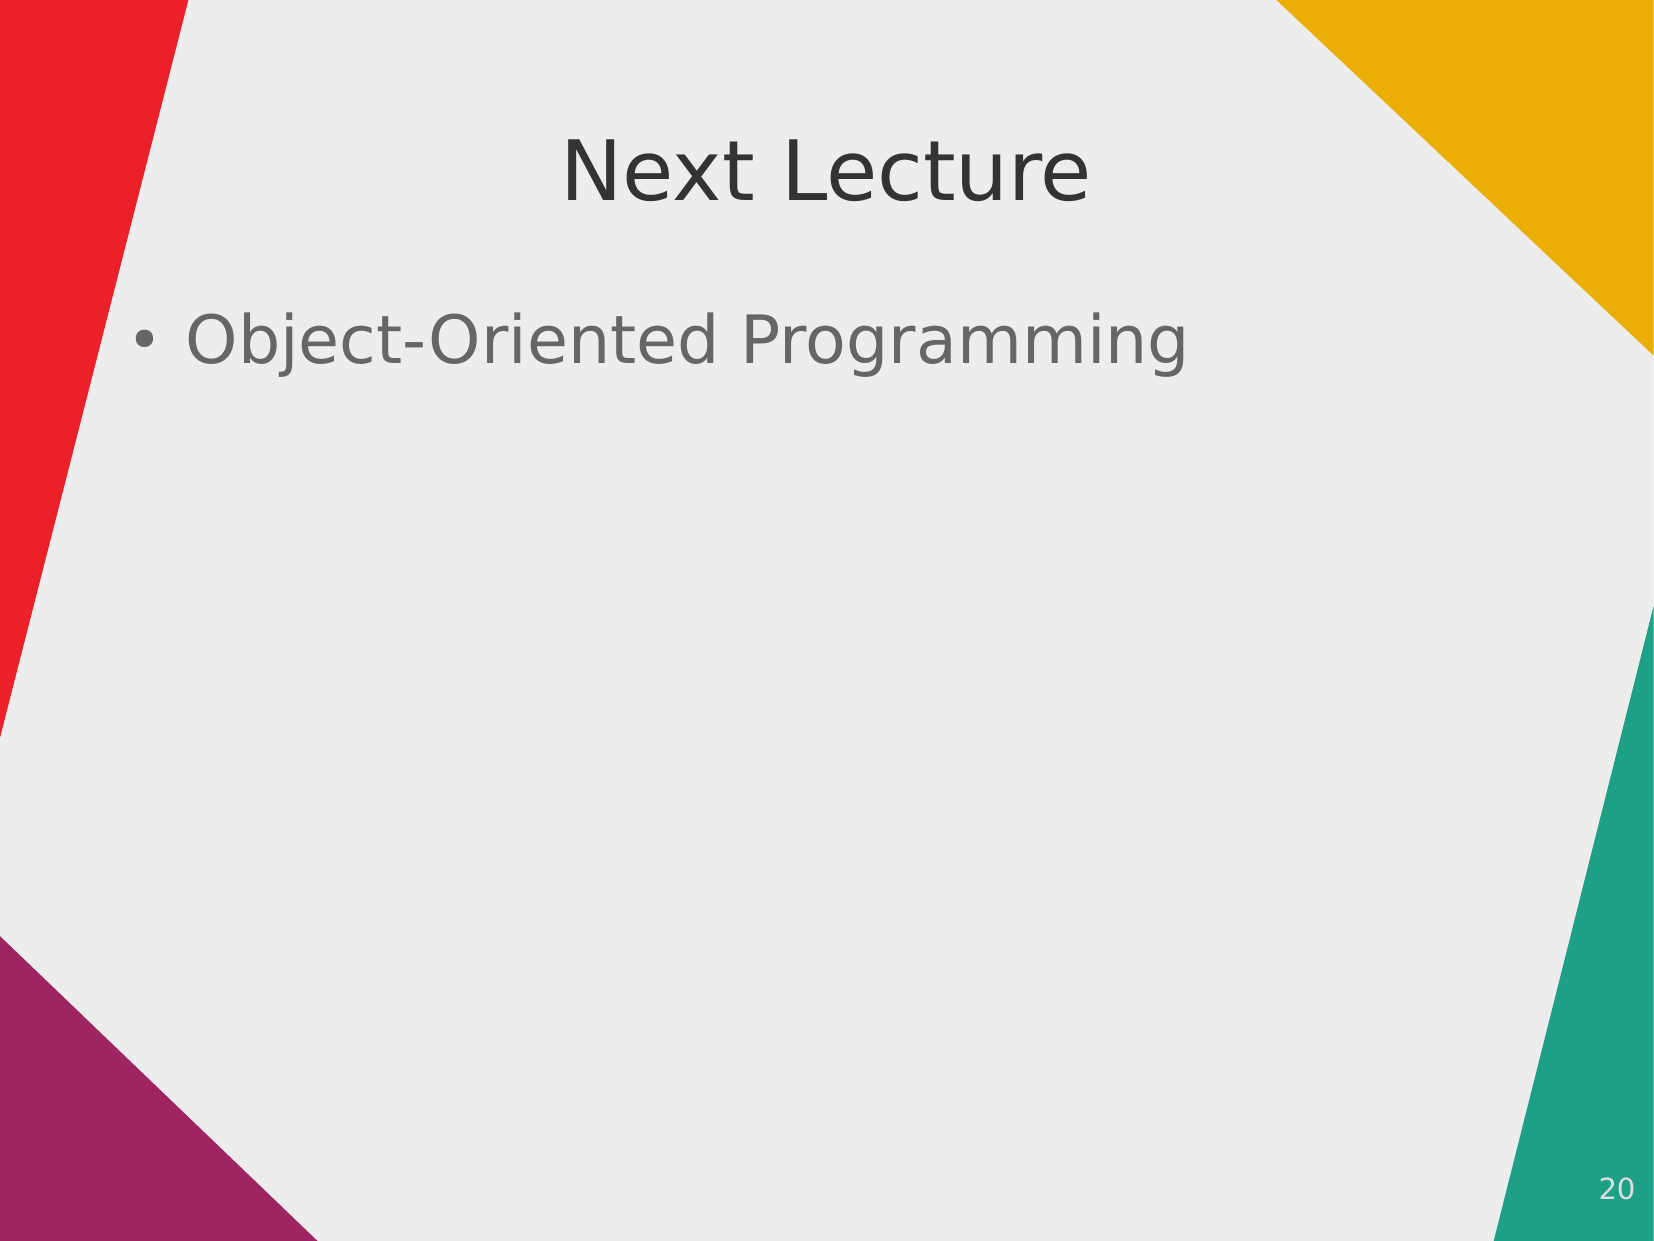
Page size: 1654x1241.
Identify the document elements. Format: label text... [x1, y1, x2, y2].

title Next Lecture [114, 73, 1539, 271]
list Object-Oriented Programming [114, 302, 1539, 1033]
